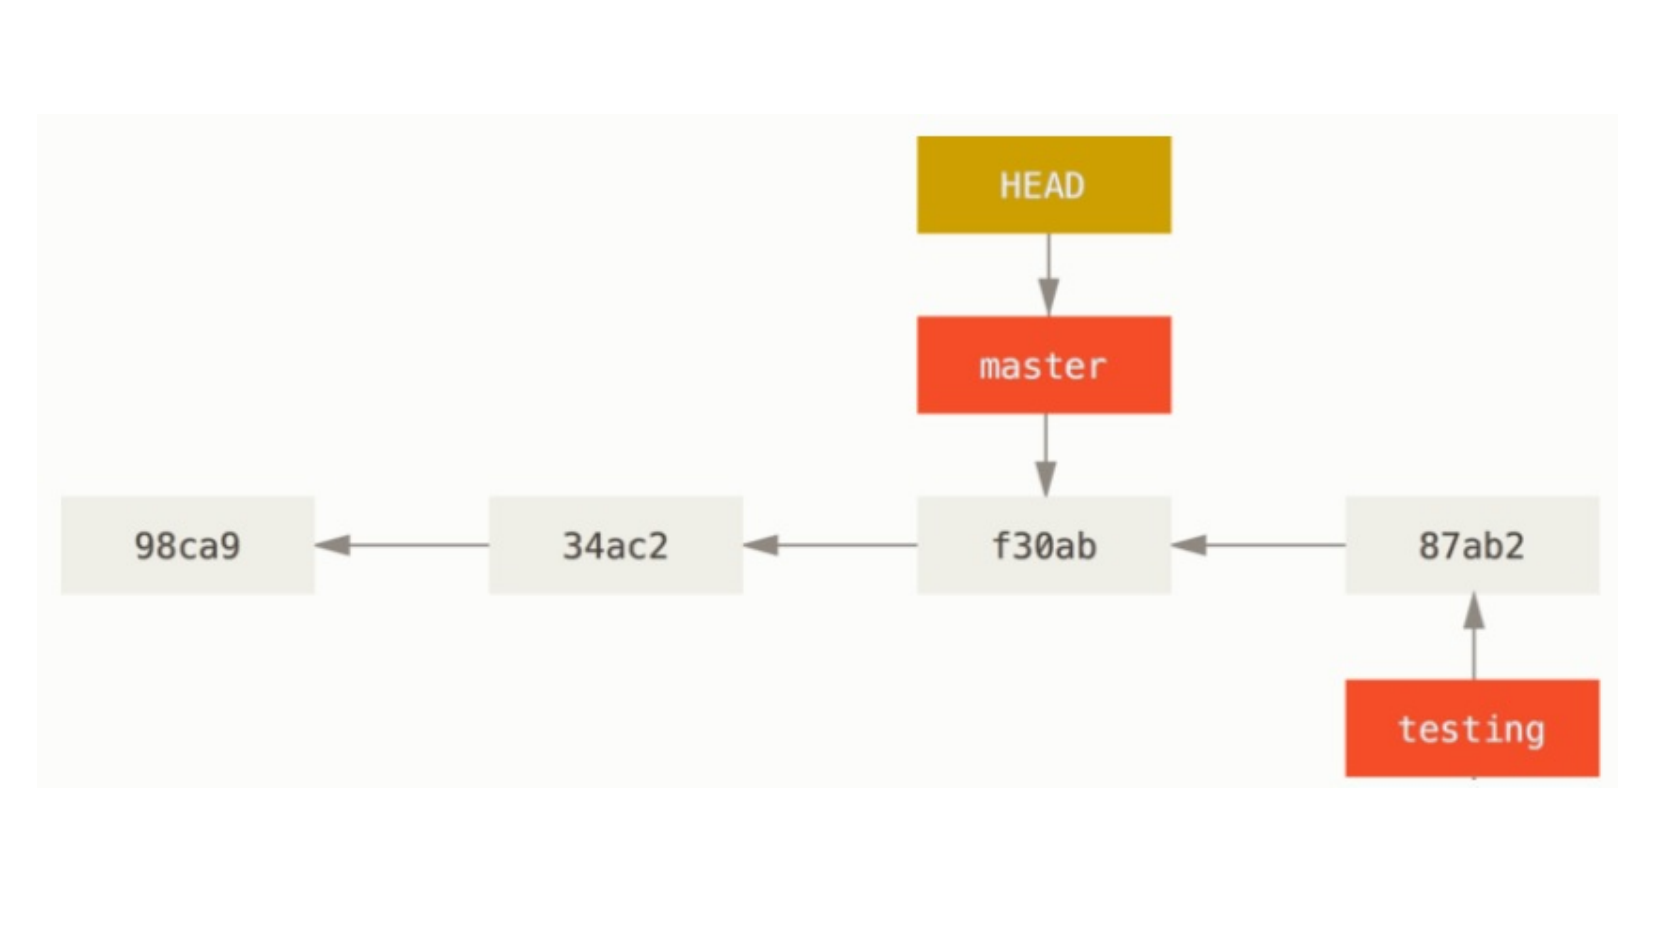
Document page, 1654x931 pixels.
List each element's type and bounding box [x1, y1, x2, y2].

picture [37, 114, 1618, 788]
